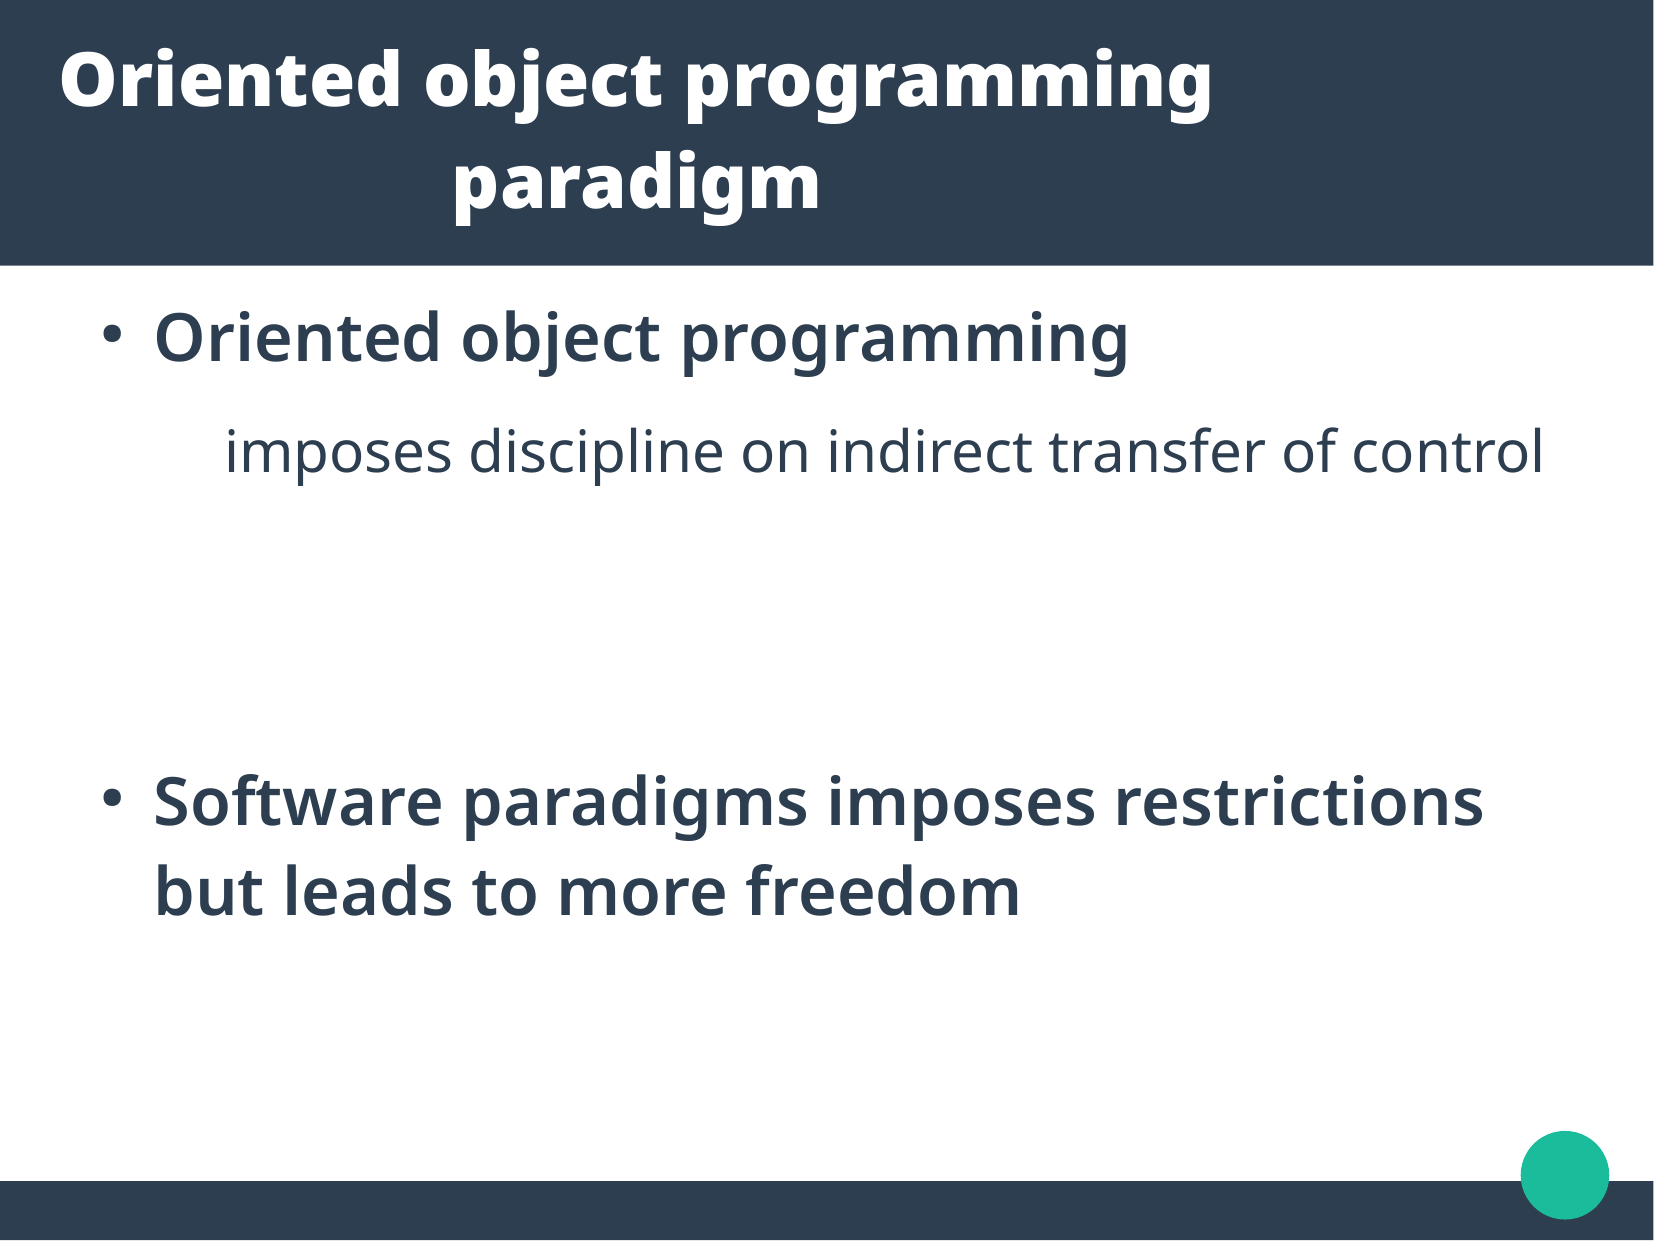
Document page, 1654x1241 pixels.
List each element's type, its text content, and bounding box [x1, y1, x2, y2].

list Oriented object programming imposes discipline on indirect transfer of control Software paradigms imposes restrictions but leads to more freedom [82, 290, 1571, 1010]
title Oriented object programming paradigm [59, 49, 1595, 207]
